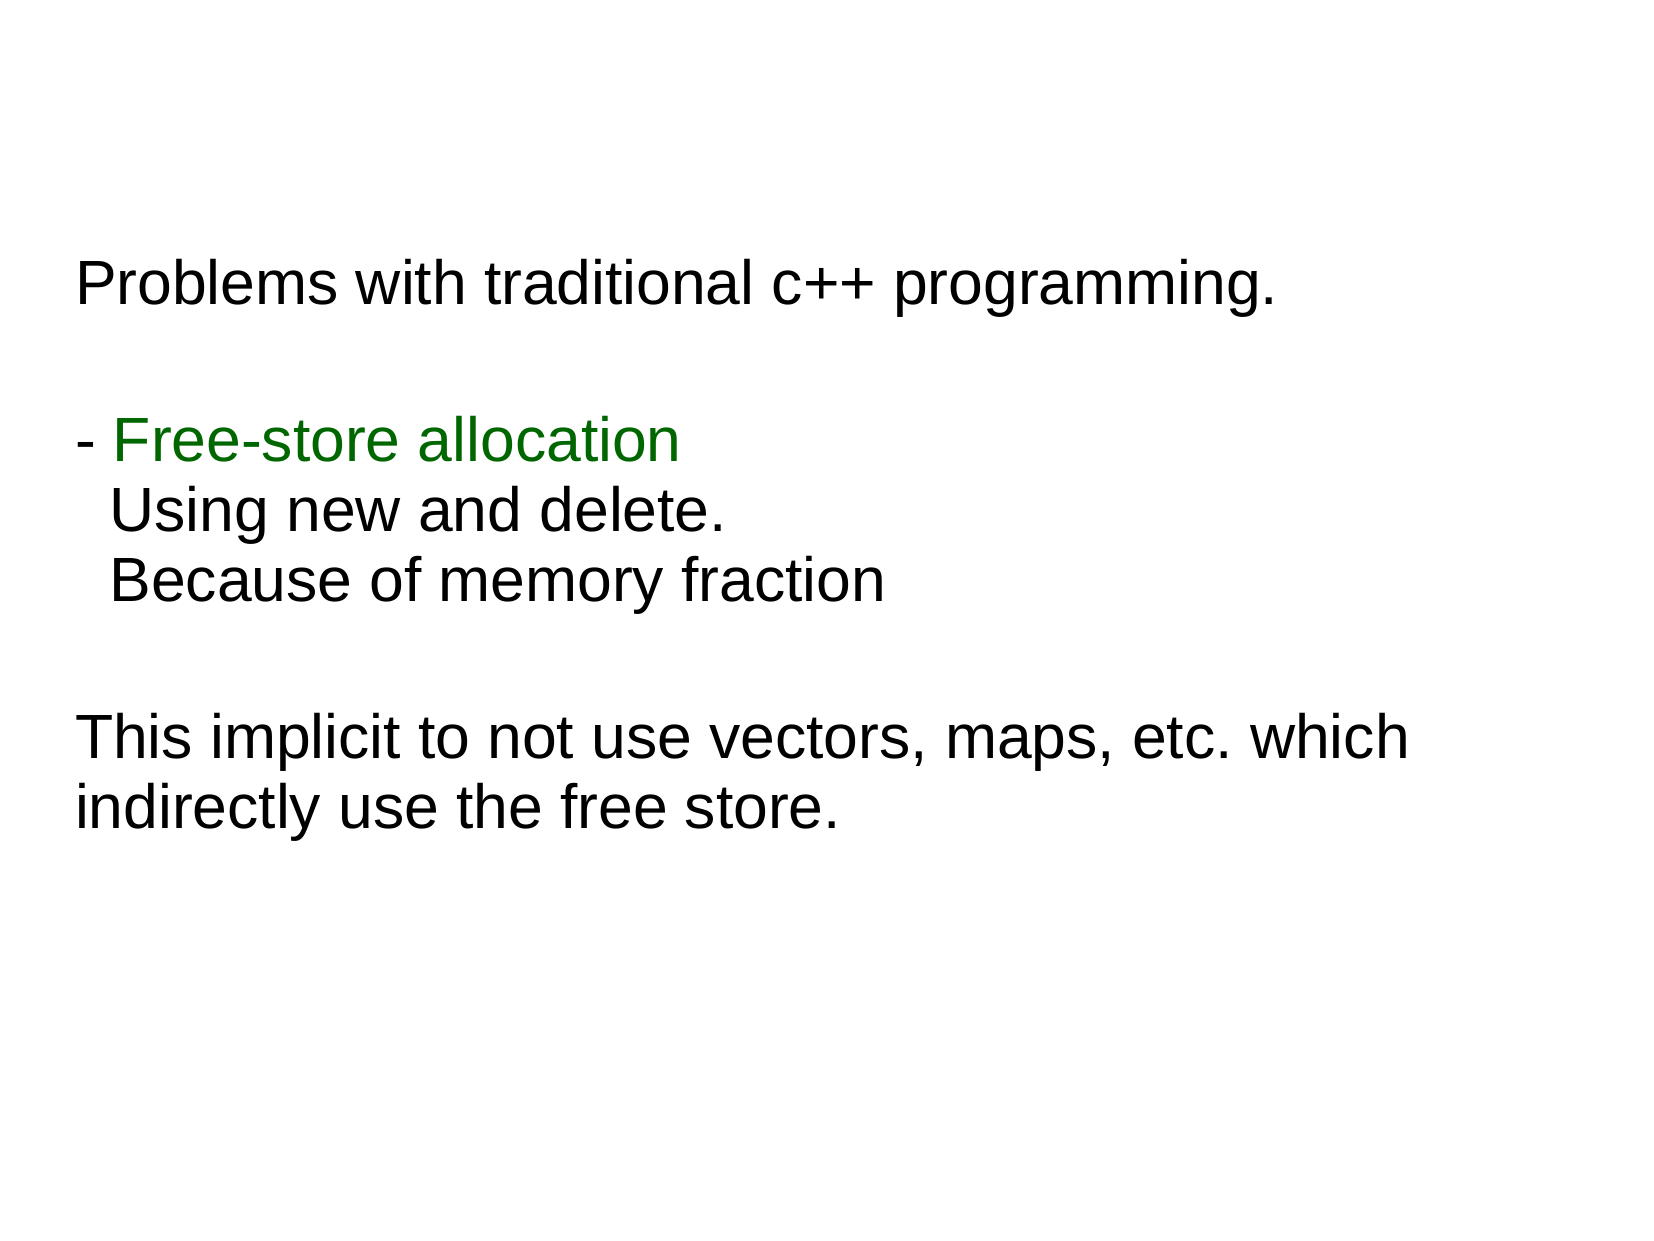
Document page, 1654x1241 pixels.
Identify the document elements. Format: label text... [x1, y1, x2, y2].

text_box Problems with traditional c++ programming. - Free-store allocation Using new and delete. Because of memory fraction This implicit to not use vectors, maps, etc. which indirectly use the free store. [75, 185, 1564, 905]
